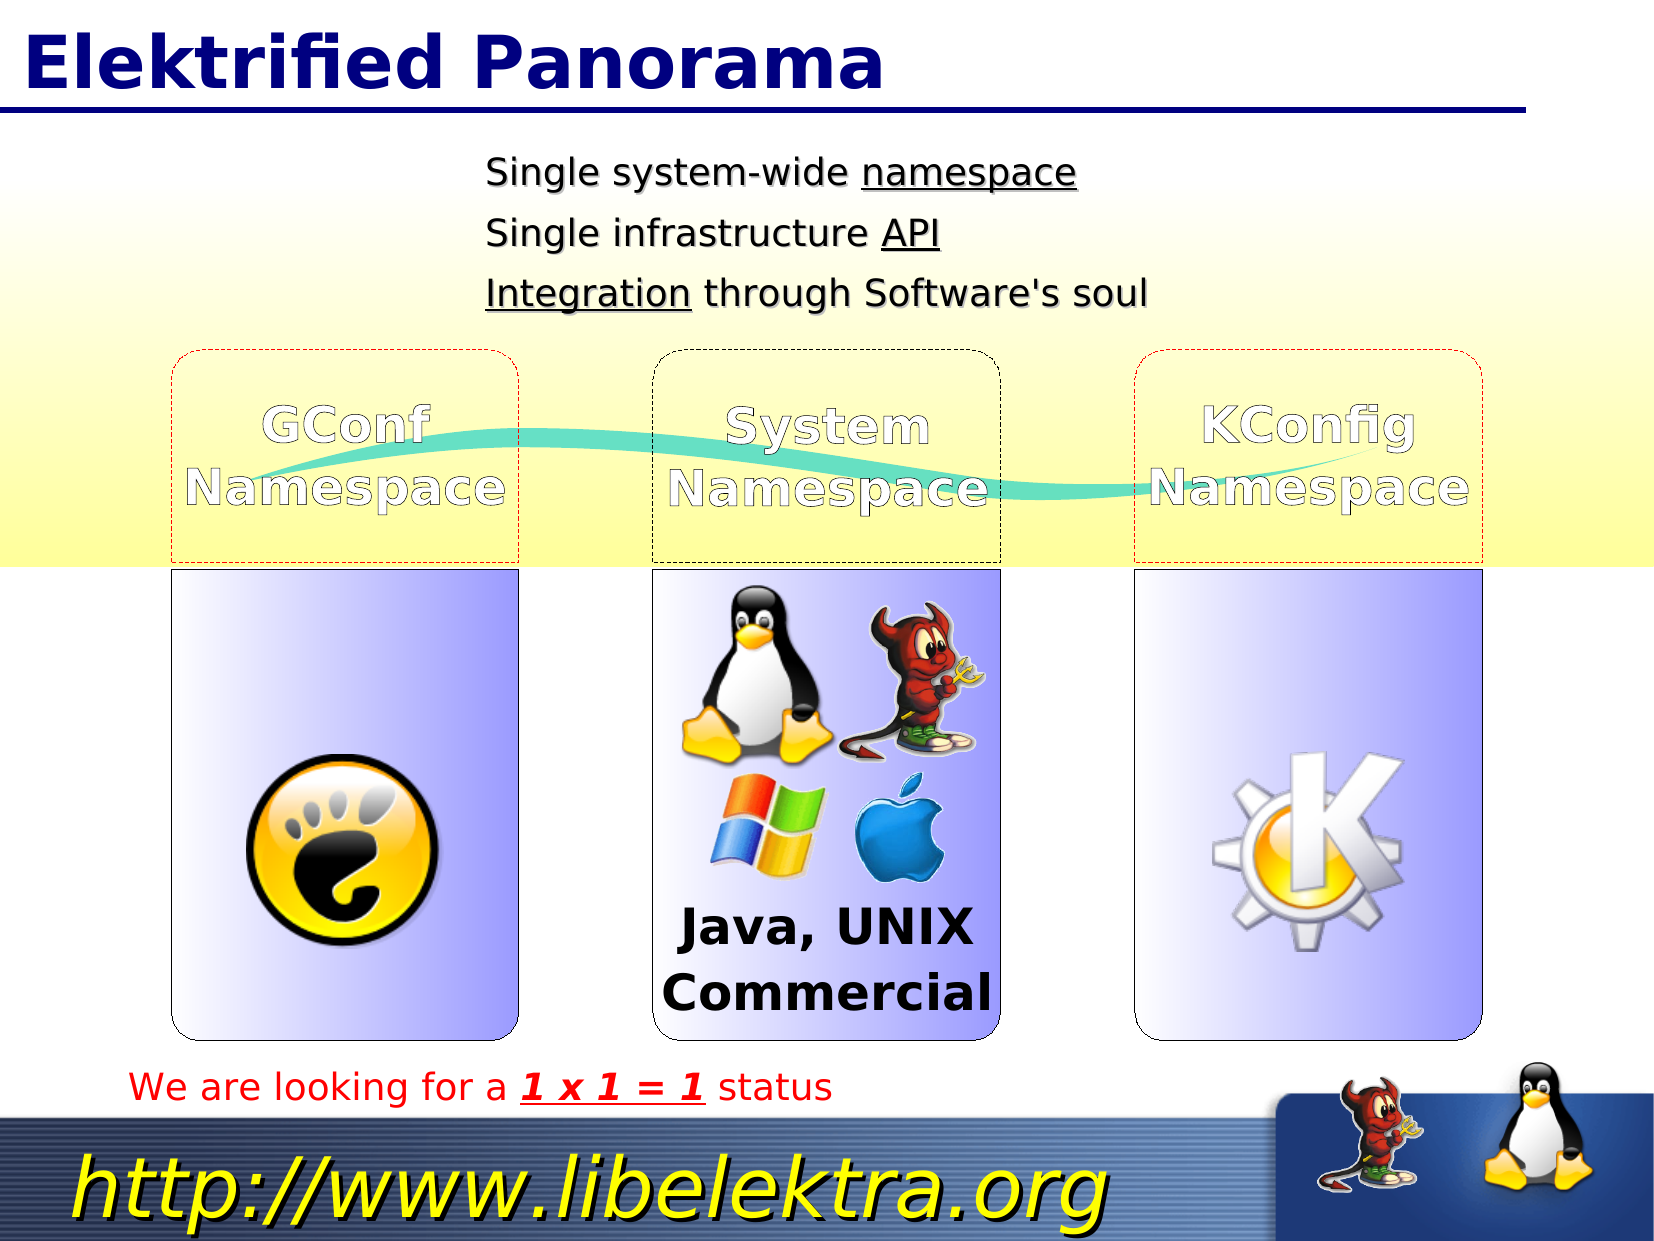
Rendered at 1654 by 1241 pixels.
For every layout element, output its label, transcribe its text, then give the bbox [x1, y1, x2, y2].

text_box We are looking for a 1 x 1 = 1 status [127, 1062, 834, 1107]
text_box System Namespace [661, 393, 994, 517]
picture [854, 771, 945, 883]
text_box GConf Namespace [182, 362, 508, 546]
text_box [1134, 569, 1483, 1041]
text_box [652, 569, 1001, 1041]
text_box [171, 569, 519, 1041]
text_box Elektrified Panorama [22, 14, 1611, 111]
list Single system-wide namespace Single infrastructure API Integration through Software's soul [470, 140, 1278, 367]
picture [668, 584, 986, 769]
picture [1212, 751, 1405, 952]
text_box Commercial [661, 961, 994, 1021]
text_box Java, UNIX [680, 893, 975, 954]
text_box KConfig Namespace [1142, 392, 1475, 516]
picture [246, 754, 444, 949]
picture [710, 773, 829, 881]
picture [0, 1061, 1654, 1241]
text_box [0, 181, 1654, 567]
